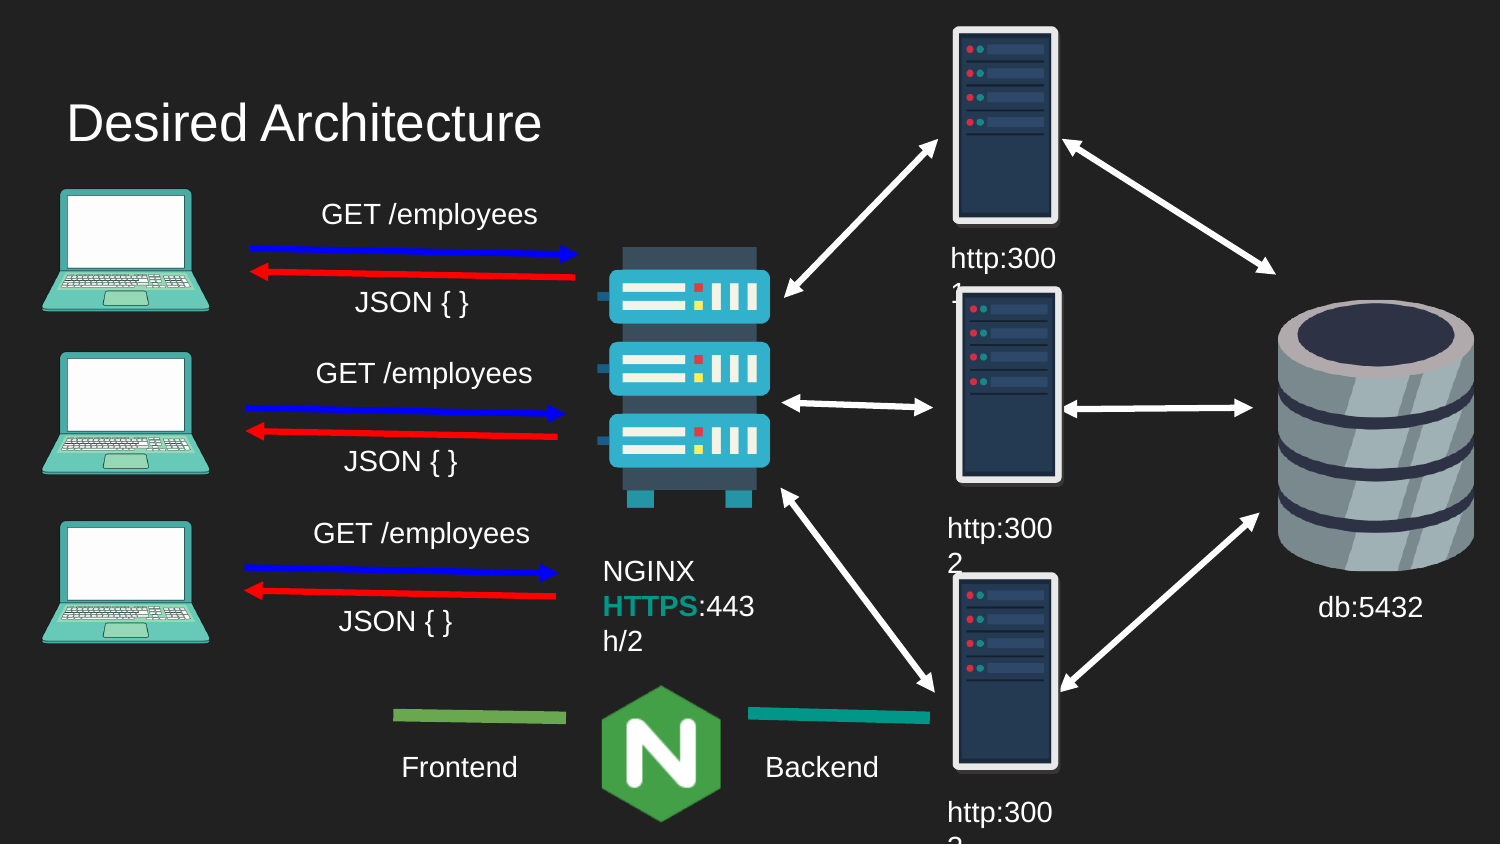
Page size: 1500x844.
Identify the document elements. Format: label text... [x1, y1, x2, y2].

picture [0, 173, 262, 327]
text_box GET /employees [298, 499, 594, 550]
text_box Frontend [386, 732, 566, 774]
text_box Backend [750, 732, 930, 774]
picture [941, 564, 1075, 779]
text_box JSON { } [323, 586, 536, 646]
text_box http:3001 [935, 224, 1088, 279]
picture [597, 240, 777, 513]
title Desired Architecture [51, 72, 653, 167]
picture [945, 278, 1078, 493]
picture [586, 678, 737, 829]
picture [0, 336, 262, 490]
picture [1254, 289, 1482, 574]
text_box GET /employees [305, 180, 582, 231]
text_box JSON { } [328, 427, 530, 486]
text_box NGINX HTTPS:443 h/2 [587, 536, 795, 673]
text_box http:3002 [932, 494, 1084, 549]
text_box JSON { } [339, 267, 485, 327]
text_box db:5432 [1303, 574, 1469, 647]
text_box GET /employees [300, 339, 597, 390]
picture [0, 505, 262, 659]
picture [941, 18, 1075, 233]
text_box http:3003 [932, 778, 1084, 833]
